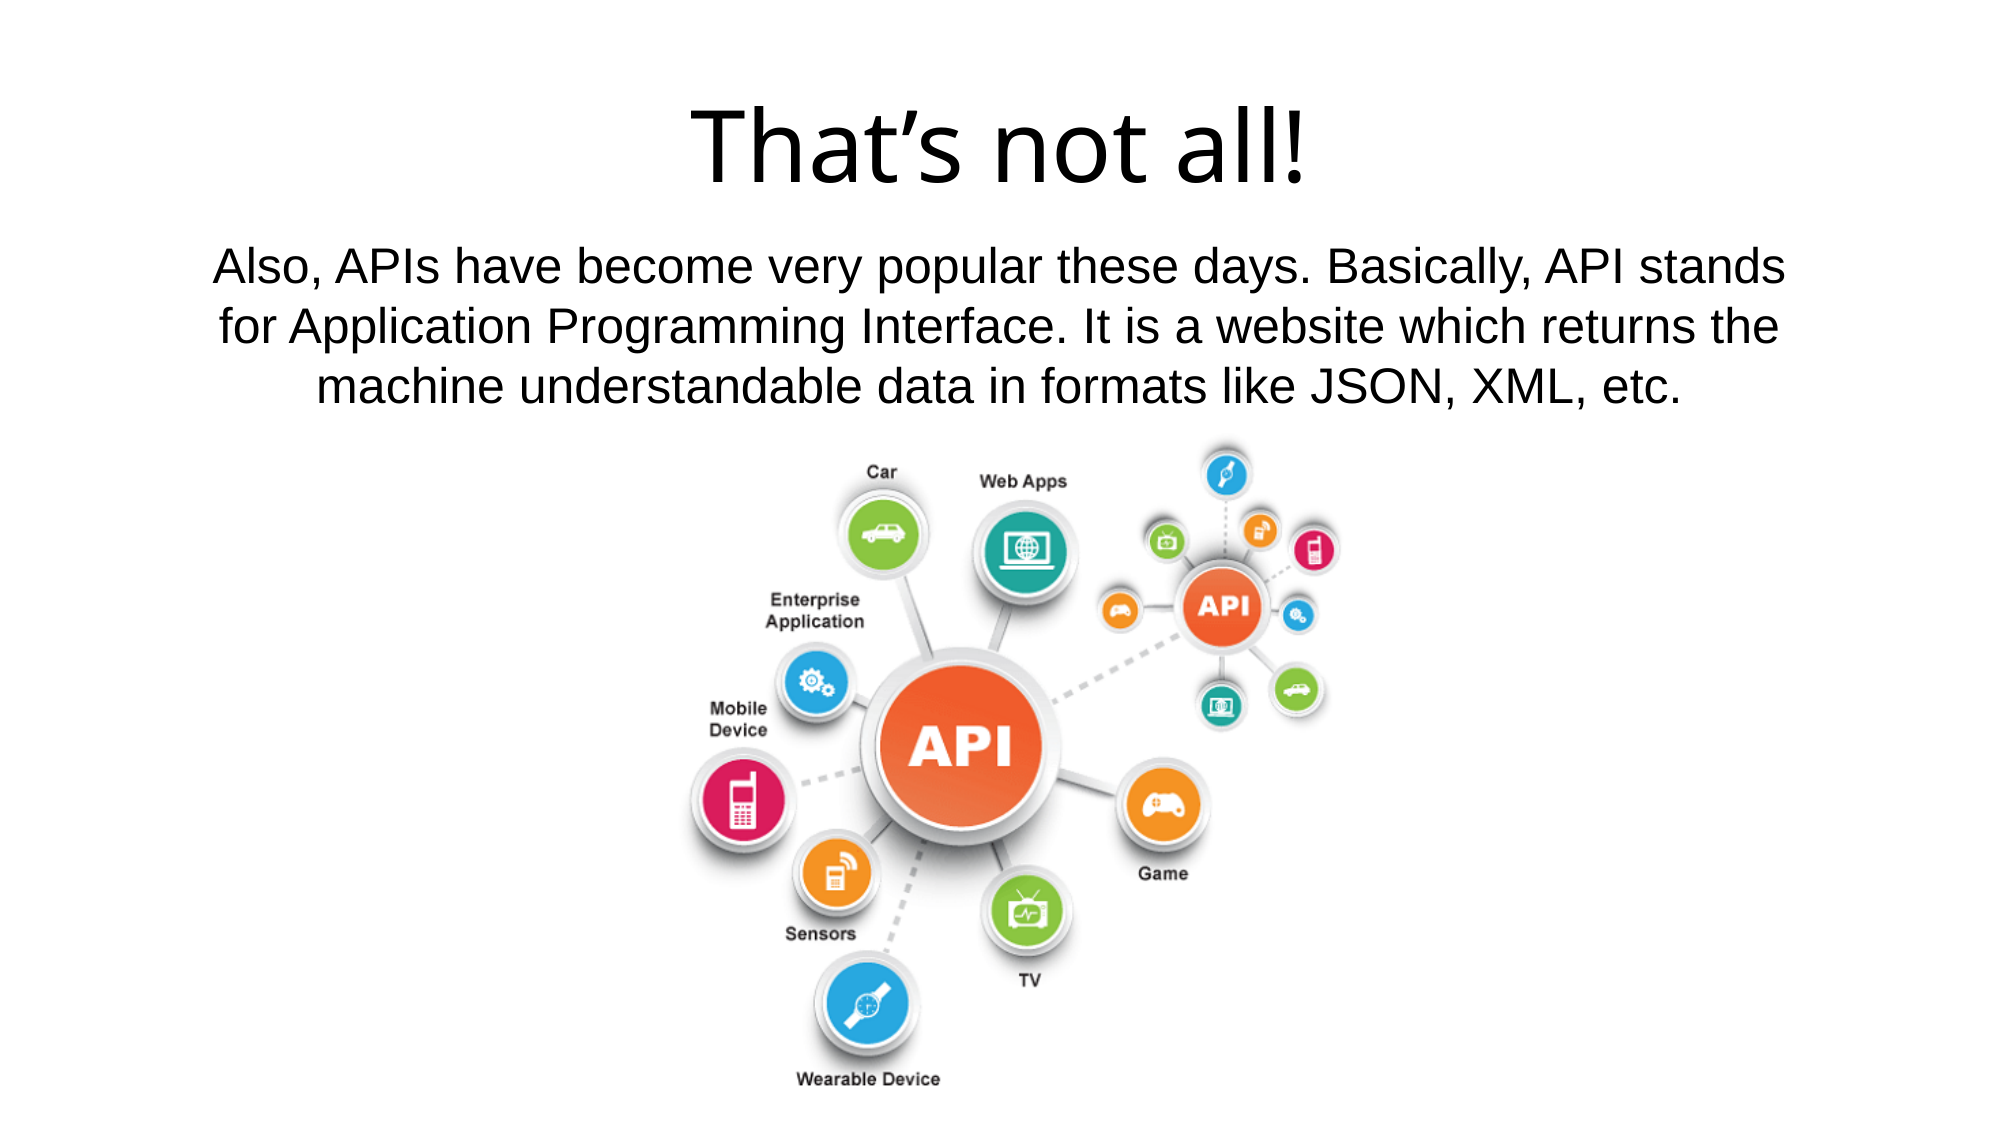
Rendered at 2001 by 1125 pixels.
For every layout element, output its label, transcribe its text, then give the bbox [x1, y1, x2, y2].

picture [672, 432, 1353, 1091]
text_box Also, APIs have become very popular these days. Basically, API stands for Application Programming Interface. It is a website which returns the machine understandable data in formats like JSON, XML, etc. [188, 218, 1812, 553]
text_box That’s not all! [211, 27, 1789, 196]
